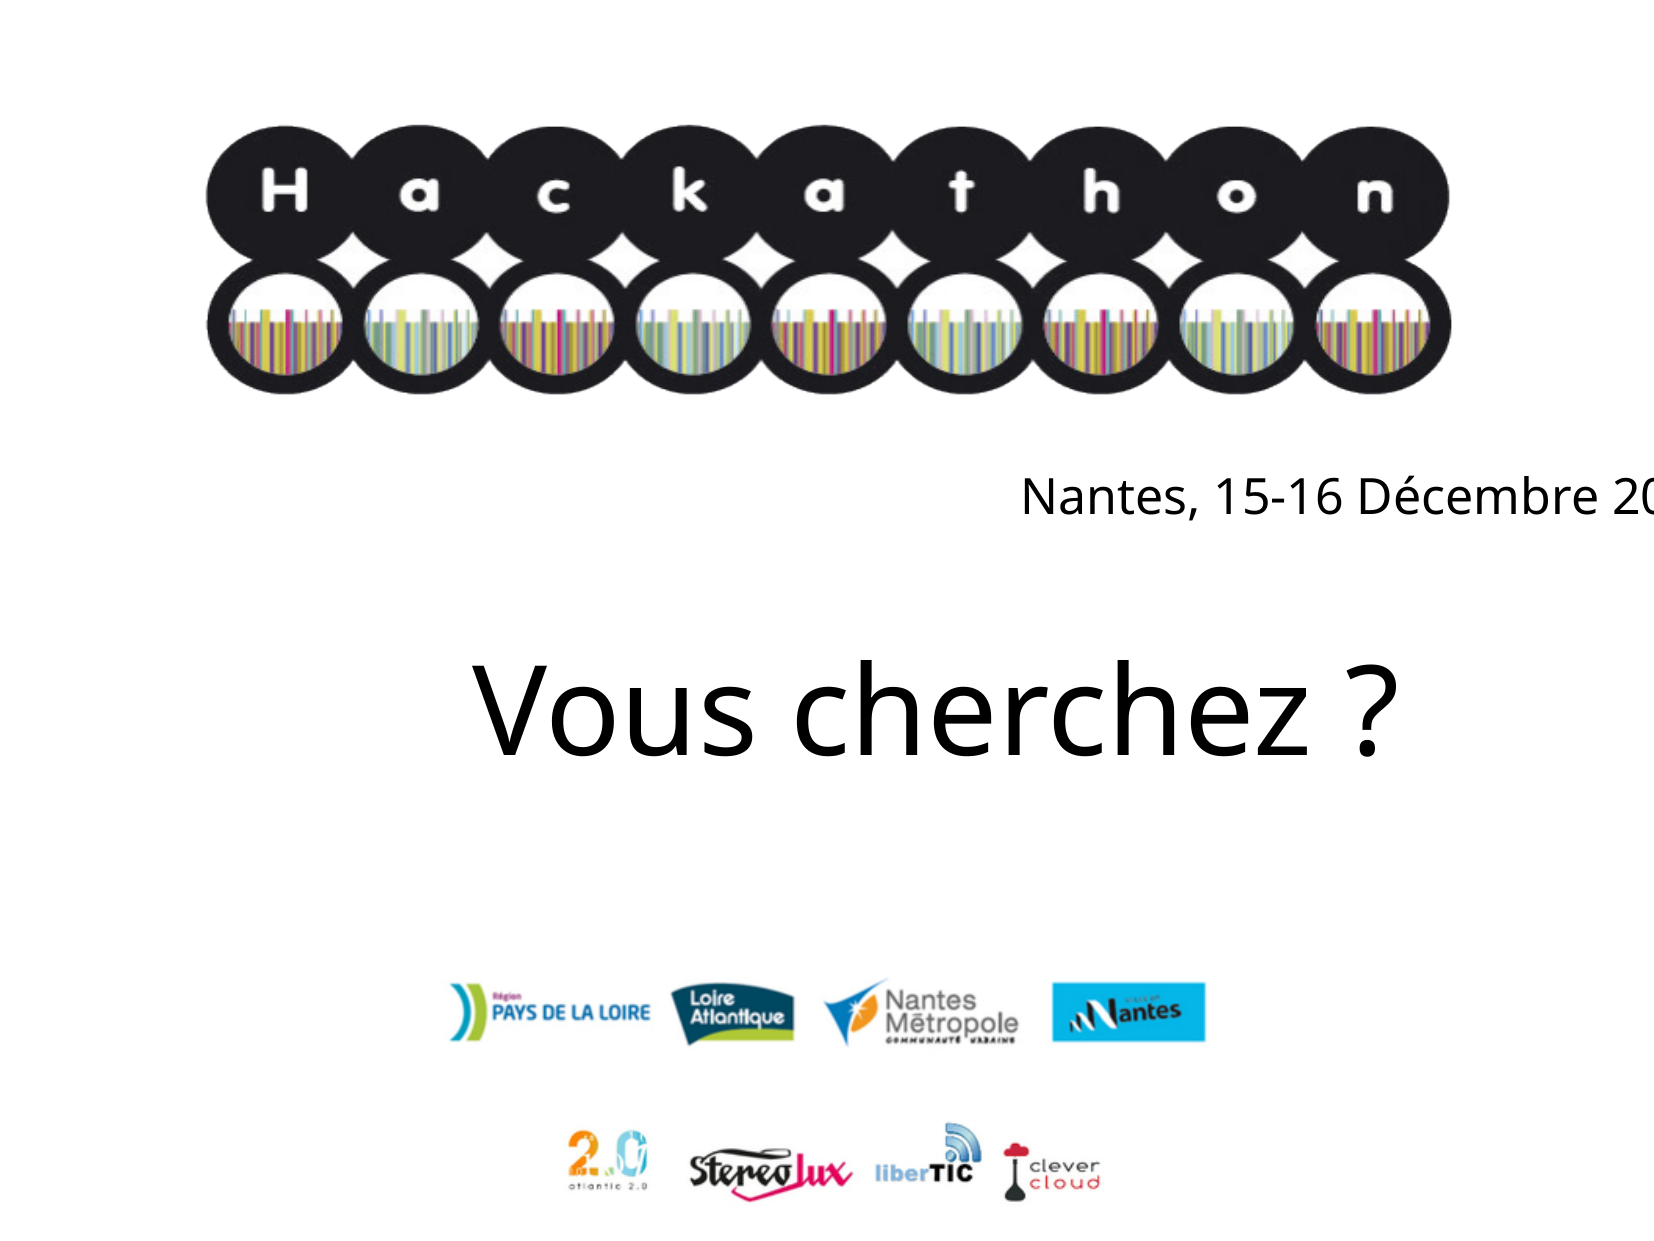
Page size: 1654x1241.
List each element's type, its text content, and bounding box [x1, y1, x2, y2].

picture [436, 956, 1218, 1217]
picture [200, 118, 1458, 402]
text_box Nantes, 15-16 Décembre 2012 [1005, 453, 1607, 532]
text_box Vous cherchez ? [458, 614, 1288, 787]
